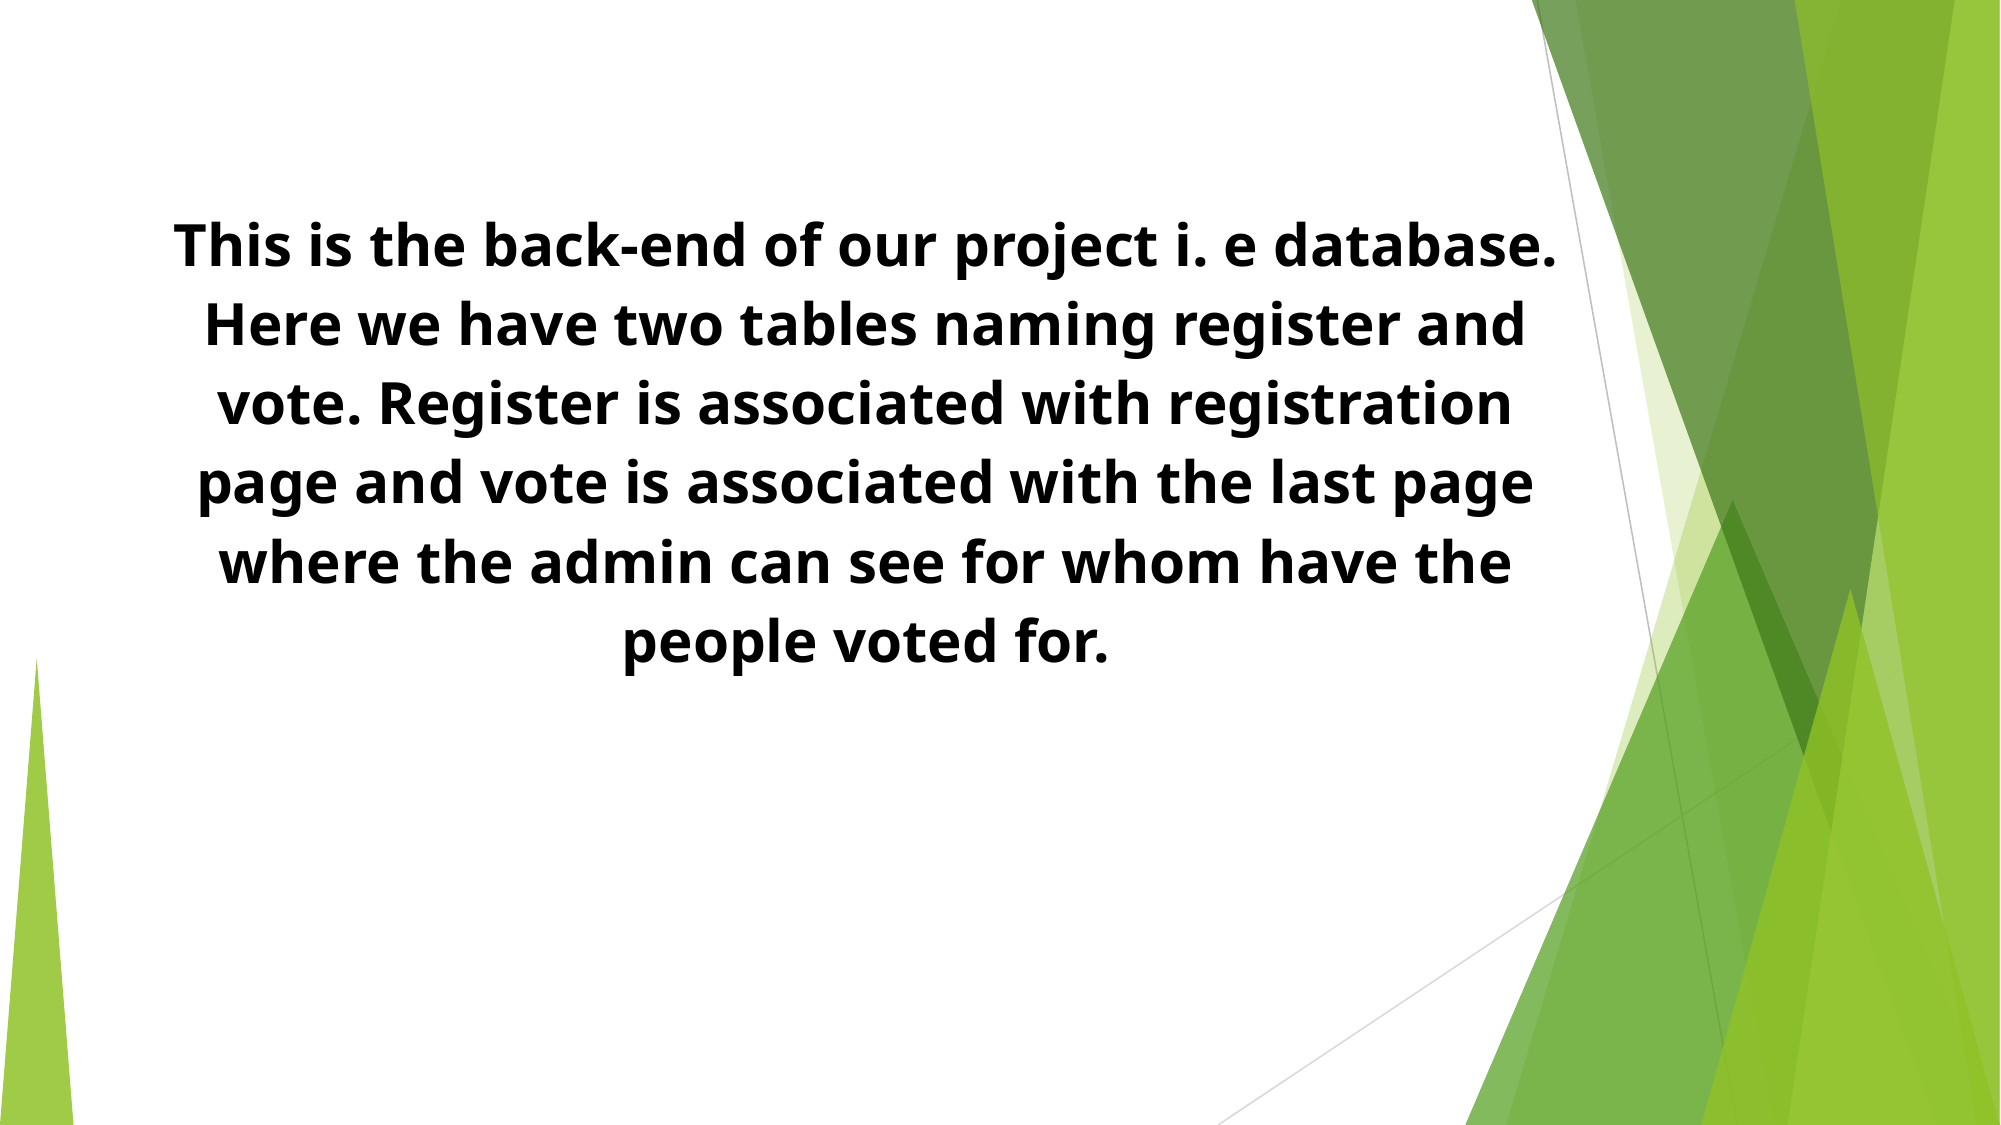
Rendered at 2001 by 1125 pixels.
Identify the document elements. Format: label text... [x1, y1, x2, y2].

title This is the back-end of our project i. e database. Here we have two tables naming register and vote. Register is associated with registration page and vote is associated with the last page where the admin can see for whom have the people voted for. [160, 259, 1571, 624]
